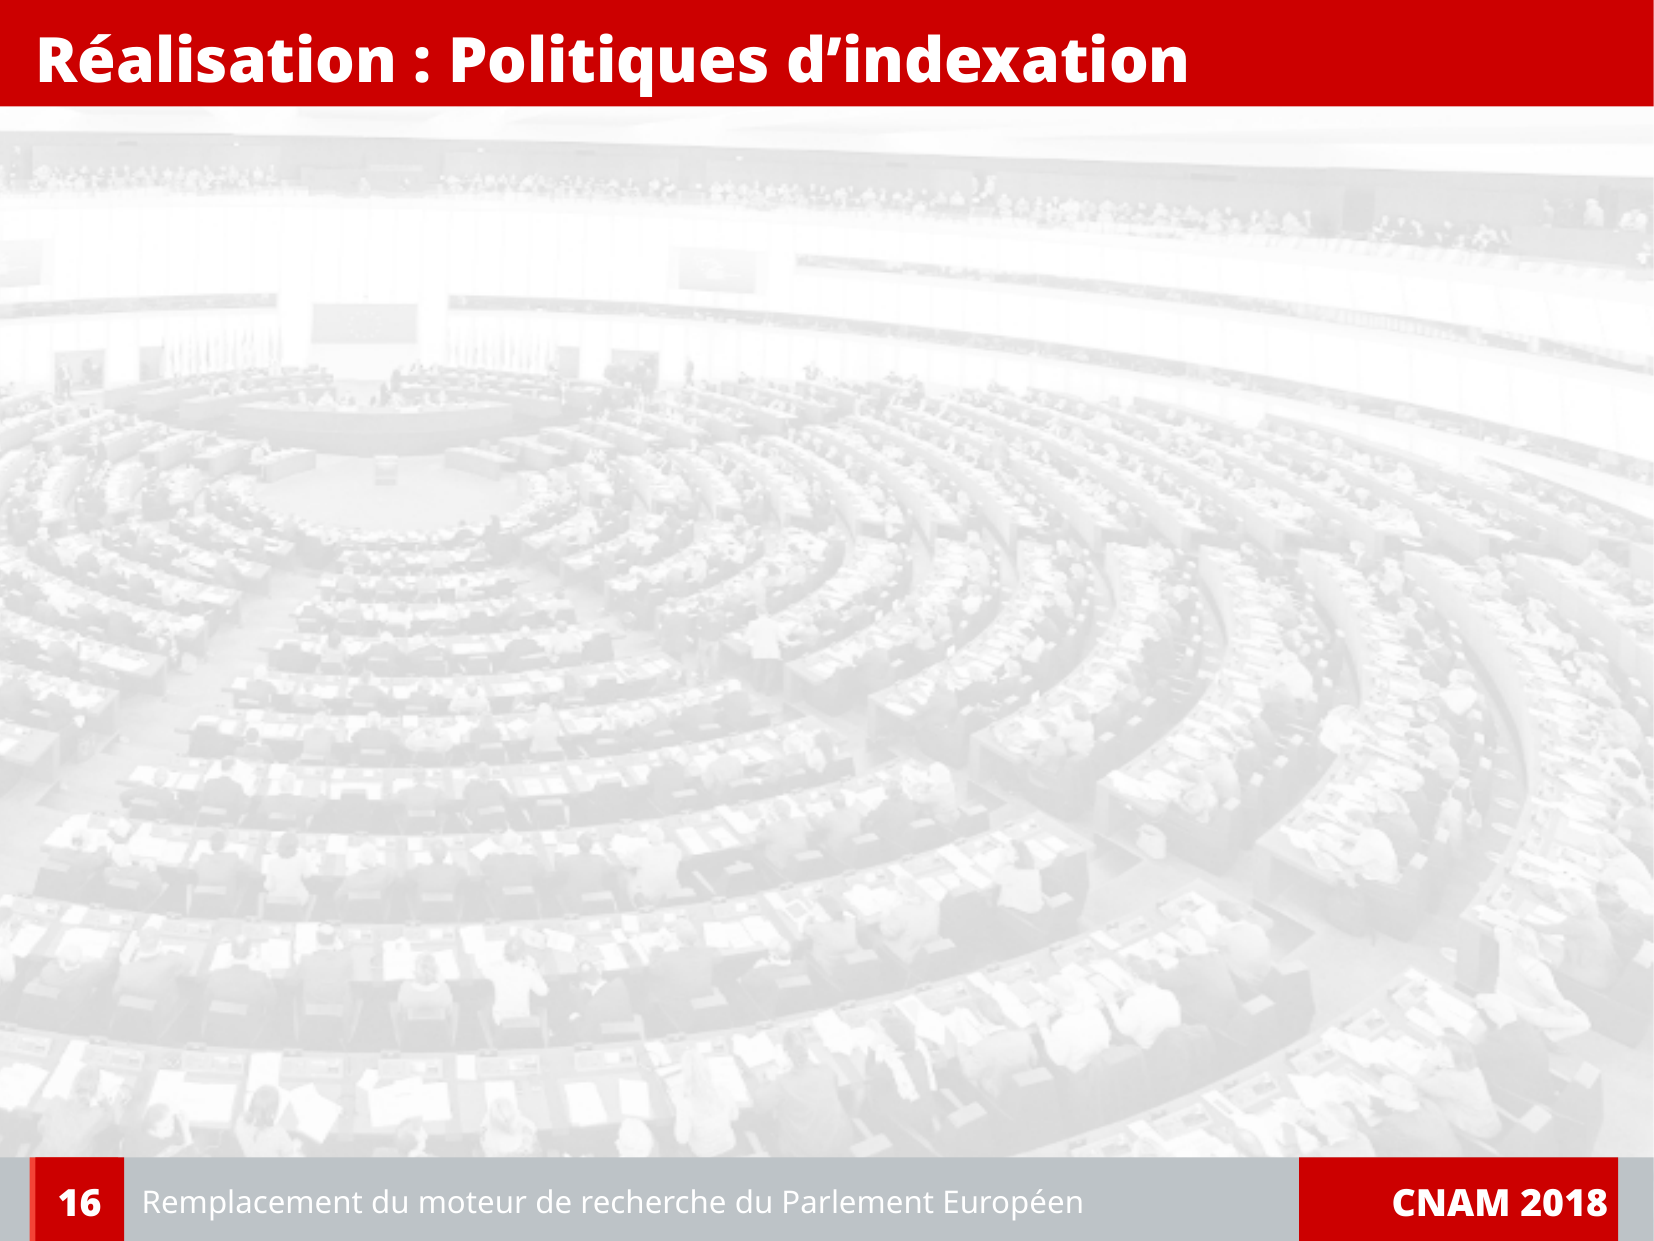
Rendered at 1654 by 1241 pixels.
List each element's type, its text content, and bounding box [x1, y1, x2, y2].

title Réalisation : Politiques d’indexation [35, 0, 1571, 101]
picture [0, 107, 1654, 1157]
